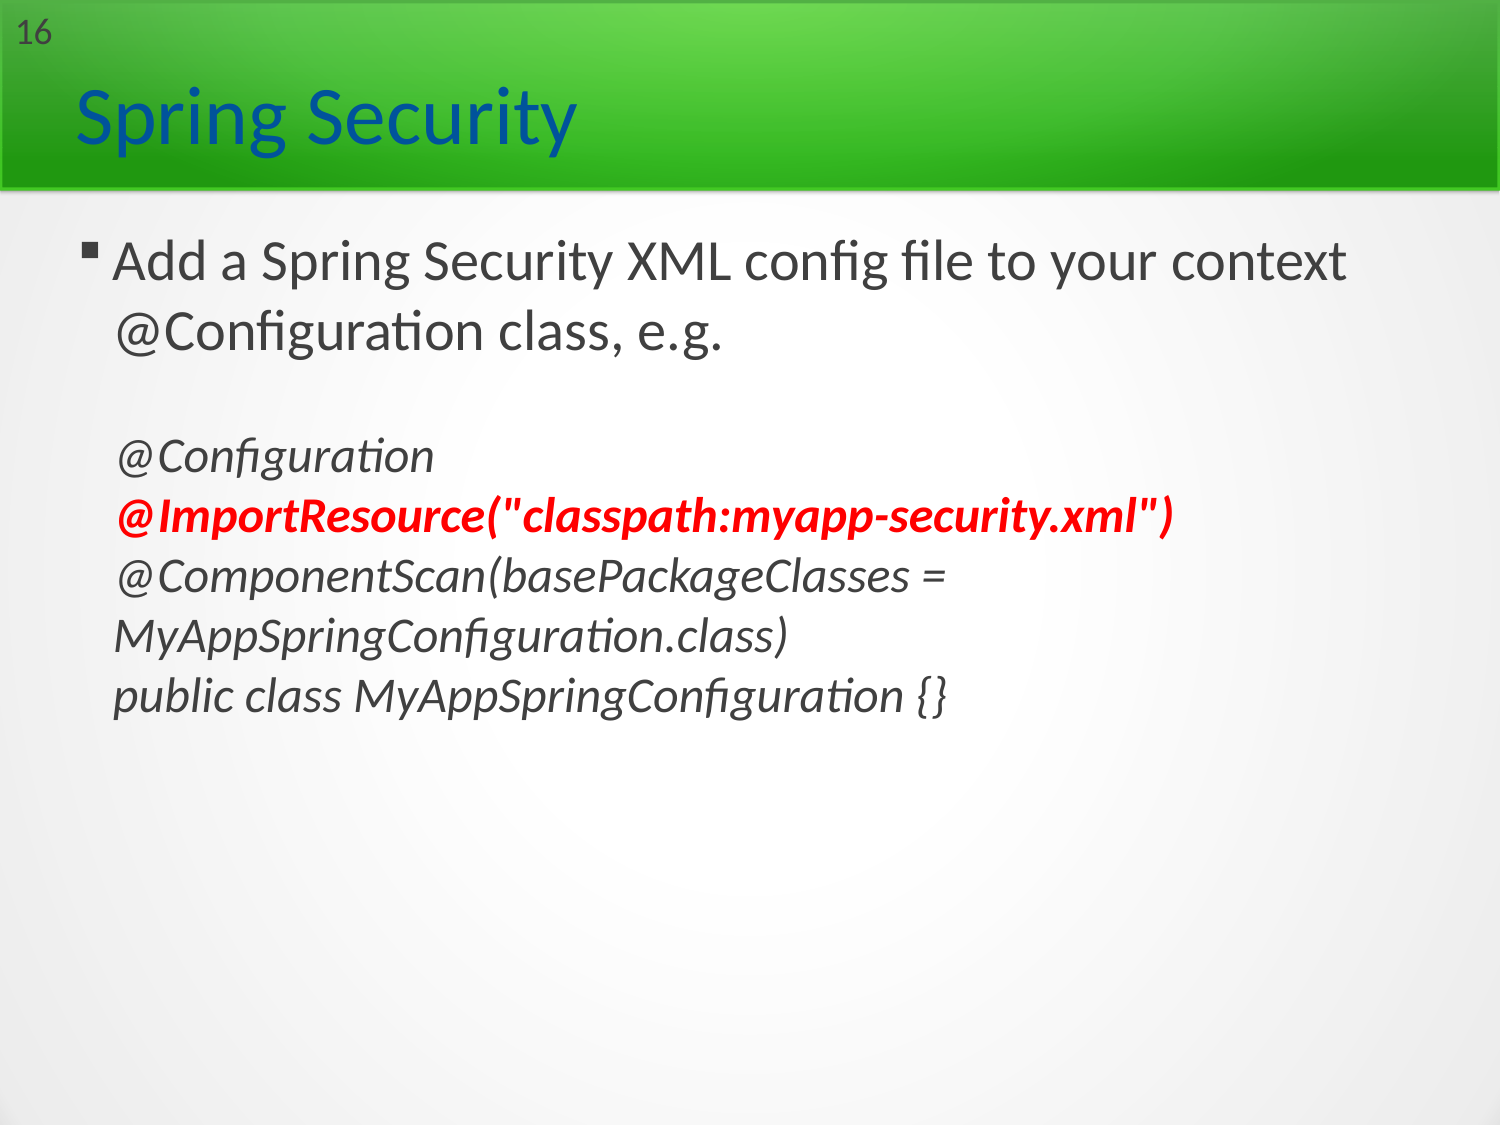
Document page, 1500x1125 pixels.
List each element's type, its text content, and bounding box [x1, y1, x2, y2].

text_box <number> [0, 0, 1500, 1125]
text_box Add a Spring Security XML config file to your context @Configuration class, e.g. @Configuration @ImportResource("classpath:myapp-security.xml") @ComponentScan(basePackageClasses = MyAppSpringConfiguration.class) public class MyAppSpringConfiguration {} [74, 219, 1427, 1024]
